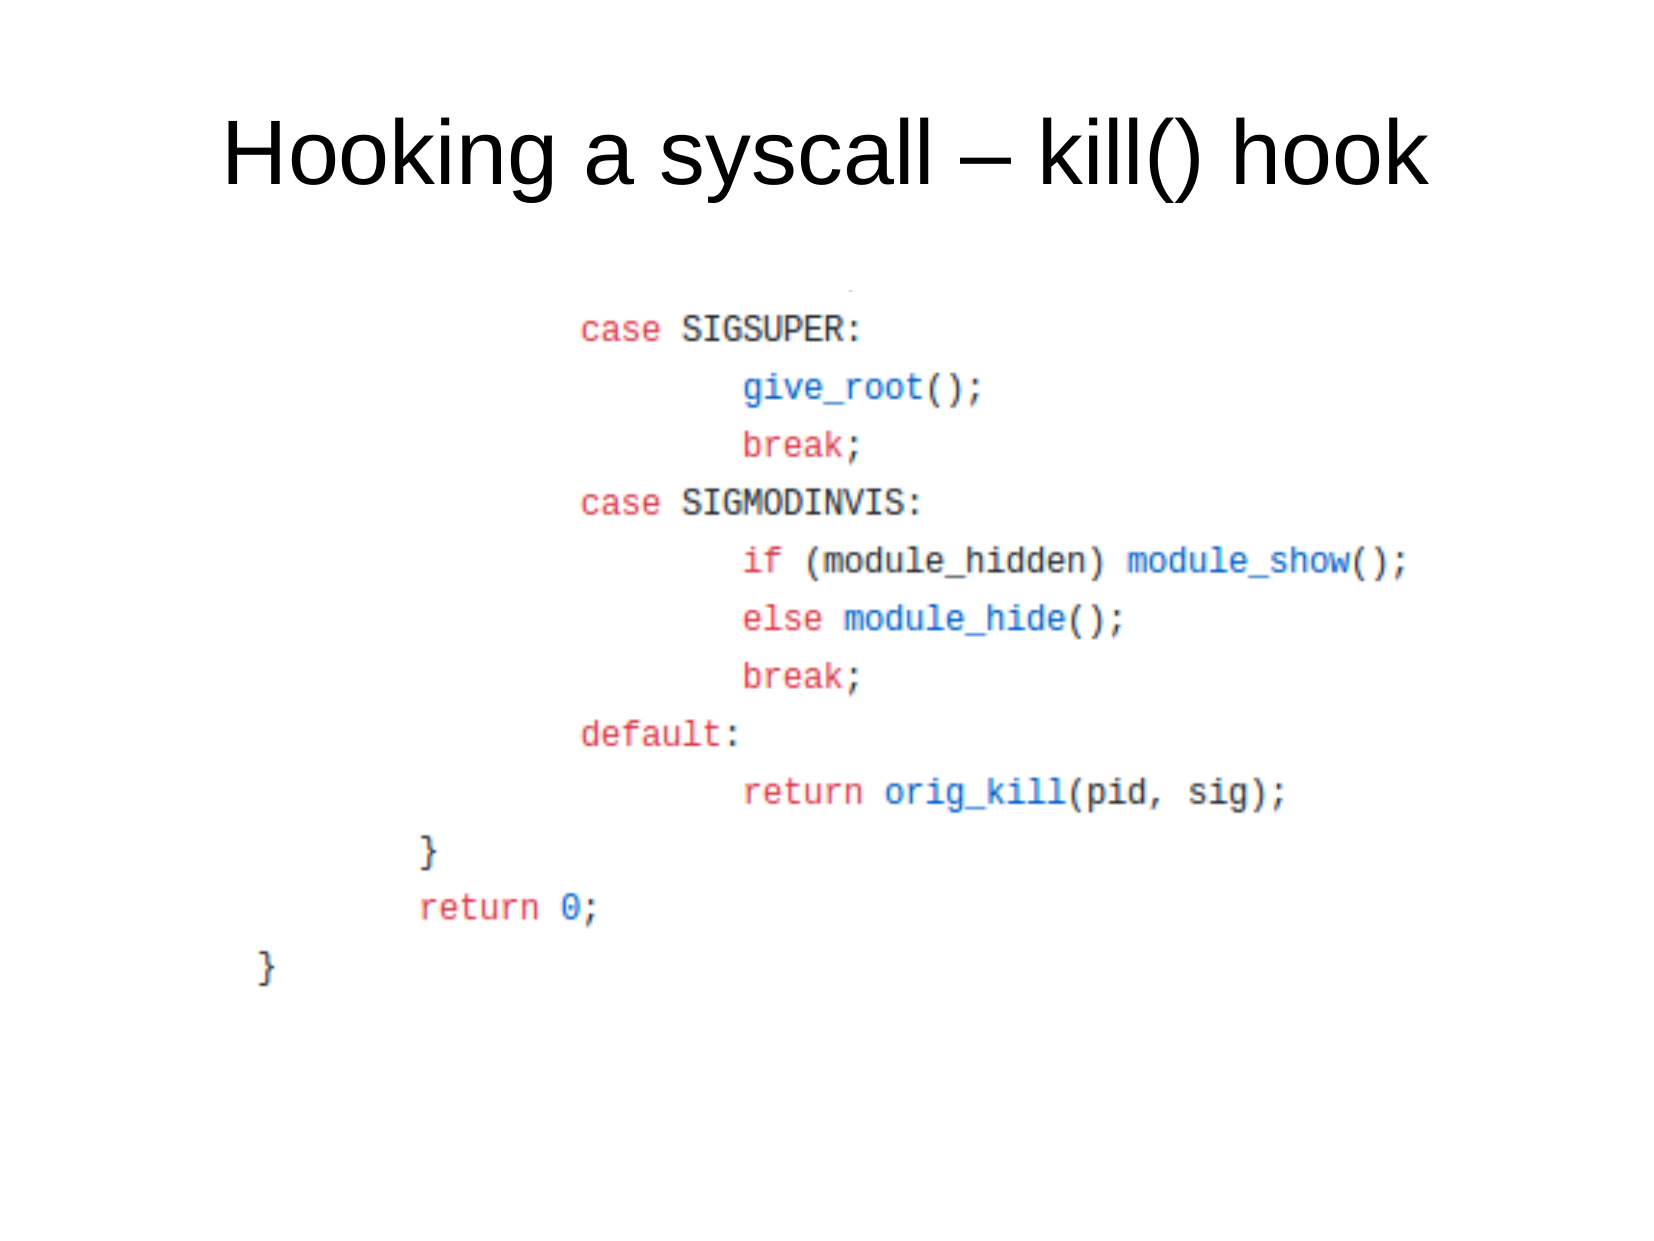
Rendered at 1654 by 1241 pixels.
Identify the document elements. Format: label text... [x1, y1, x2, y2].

title Hooking a syscall – kill() hook [82, 49, 1571, 257]
picture [220, 290, 1434, 1010]
